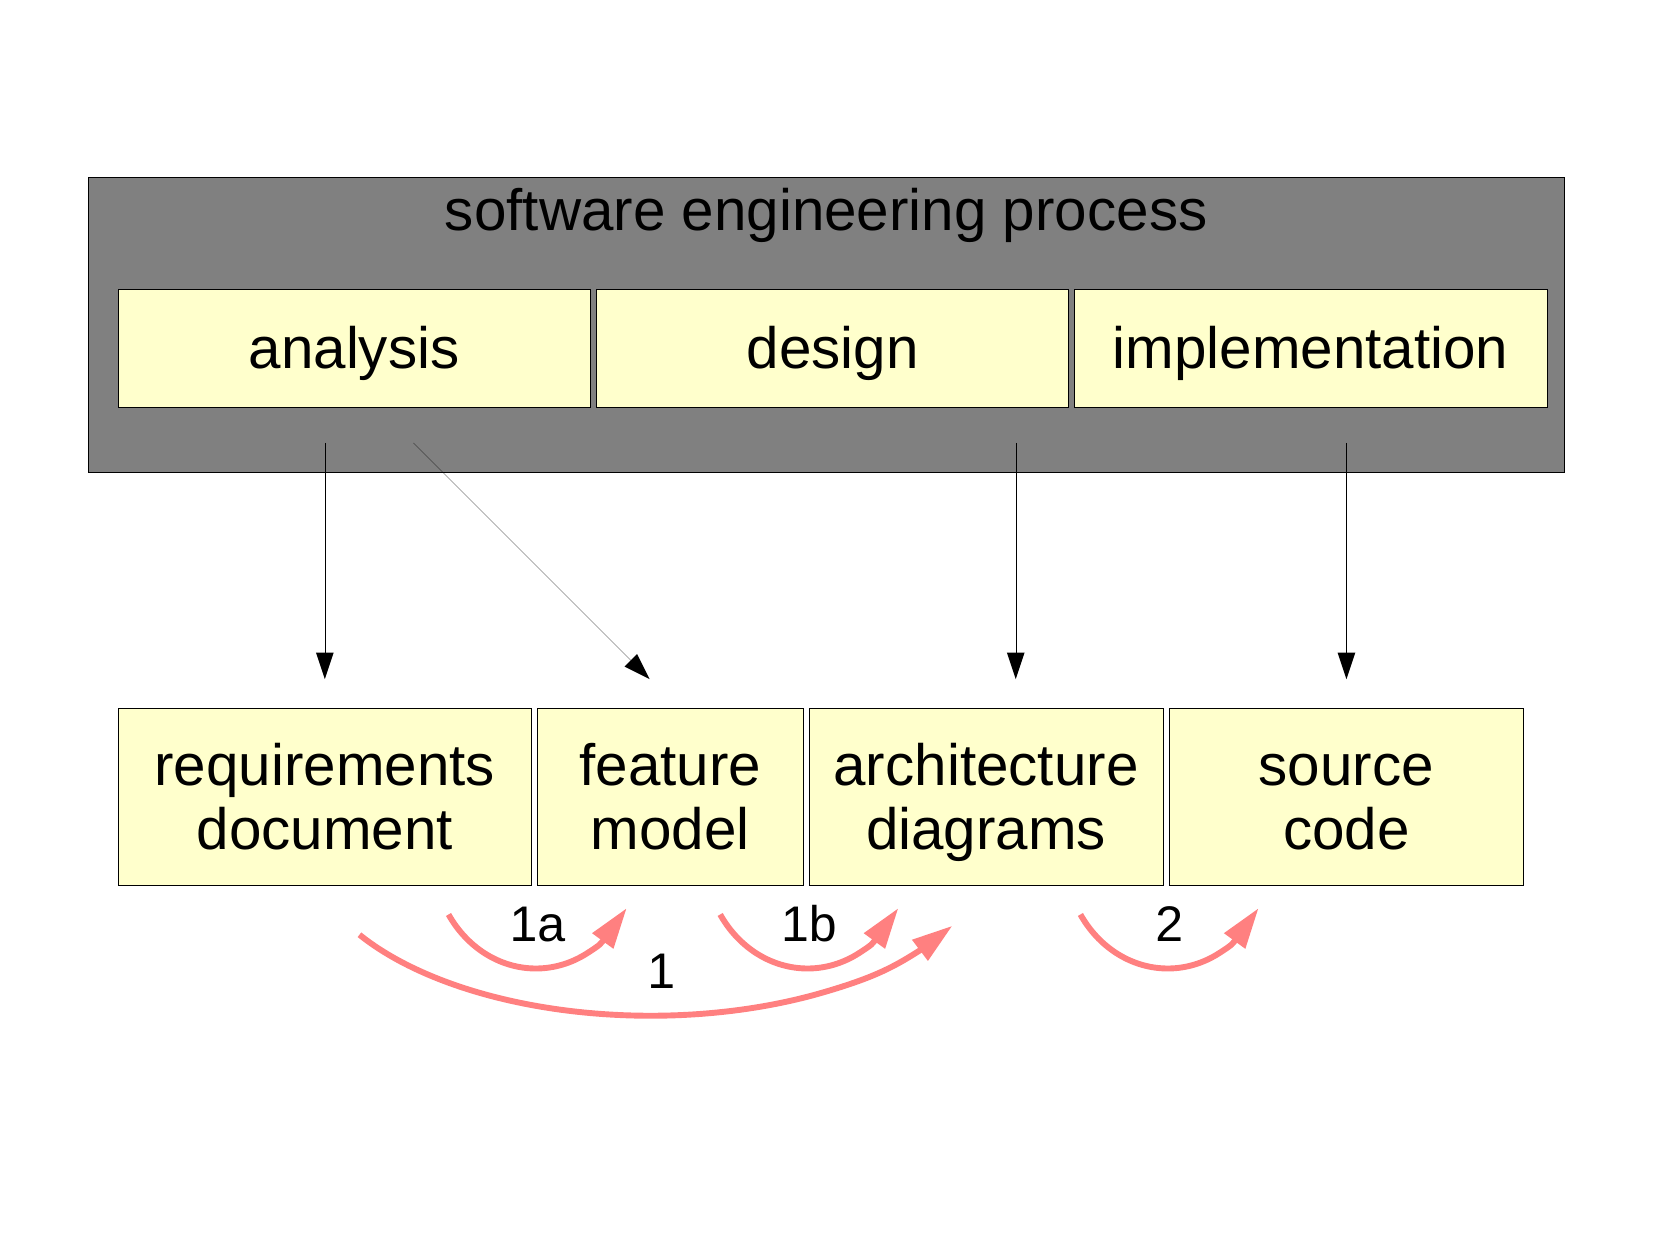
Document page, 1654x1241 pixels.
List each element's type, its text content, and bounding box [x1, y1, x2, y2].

text_box 1b [750, 895, 869, 954]
text_box 1a [478, 895, 597, 954]
text_box requirements document [118, 708, 532, 886]
text_box architecture diagrams [809, 708, 1164, 886]
text_box implementation [1074, 289, 1548, 408]
text_box design [596, 289, 1069, 408]
text_box feature model [537, 708, 804, 886]
text_box software engineering process [88, 177, 1565, 473]
text_box 1 [602, 942, 721, 1001]
text_box analysis [118, 289, 591, 408]
text_box source code [1169, 708, 1524, 886]
text_box 2 [1110, 895, 1229, 954]
